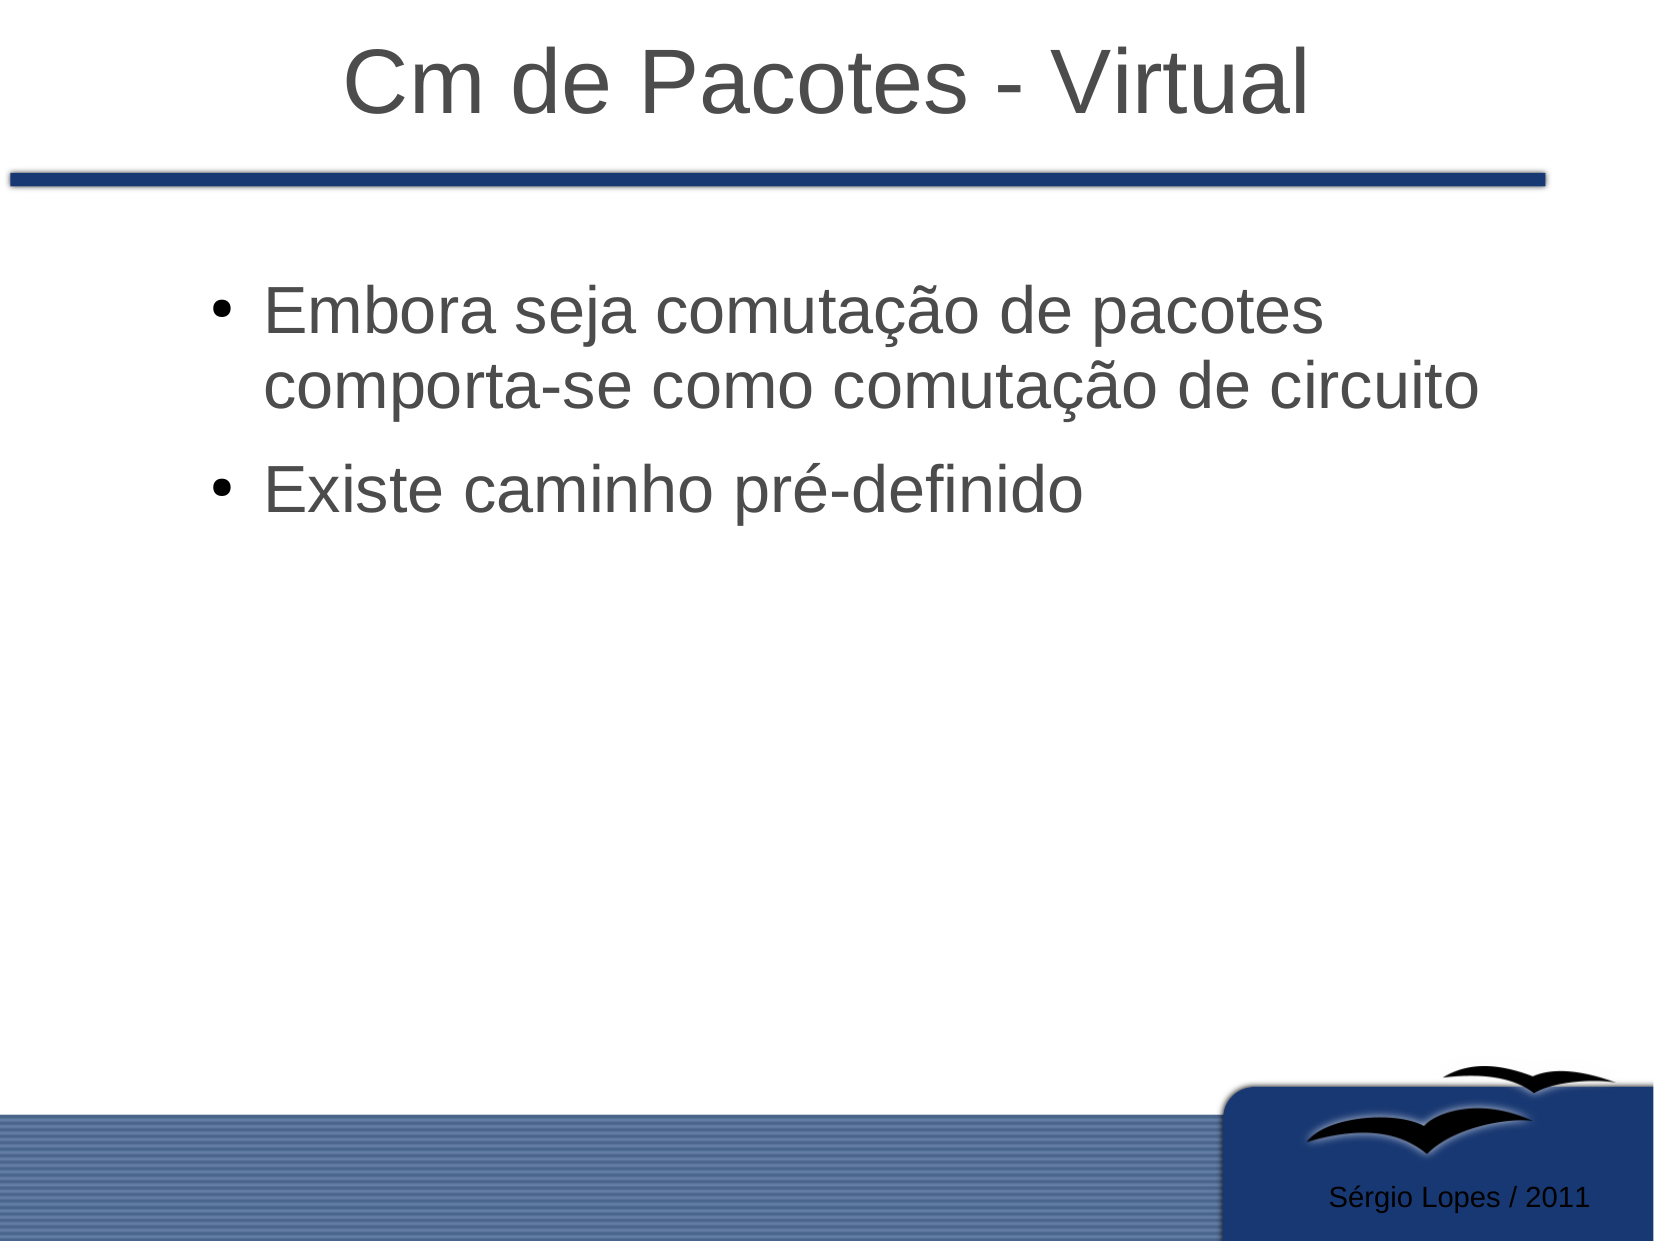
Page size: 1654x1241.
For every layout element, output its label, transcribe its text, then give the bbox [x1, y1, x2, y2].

title Cm de Pacotes - Virtual [121, 0, 1534, 164]
text_box Sérgio Lopes / 2011 [1328, 1181, 1588, 1214]
picture [0, 0, 1654, 1241]
list Embora seja comutação de pacotes comporta-se como comutação de circuito Existe caminho pré-definido [121, 273, 1534, 1056]
